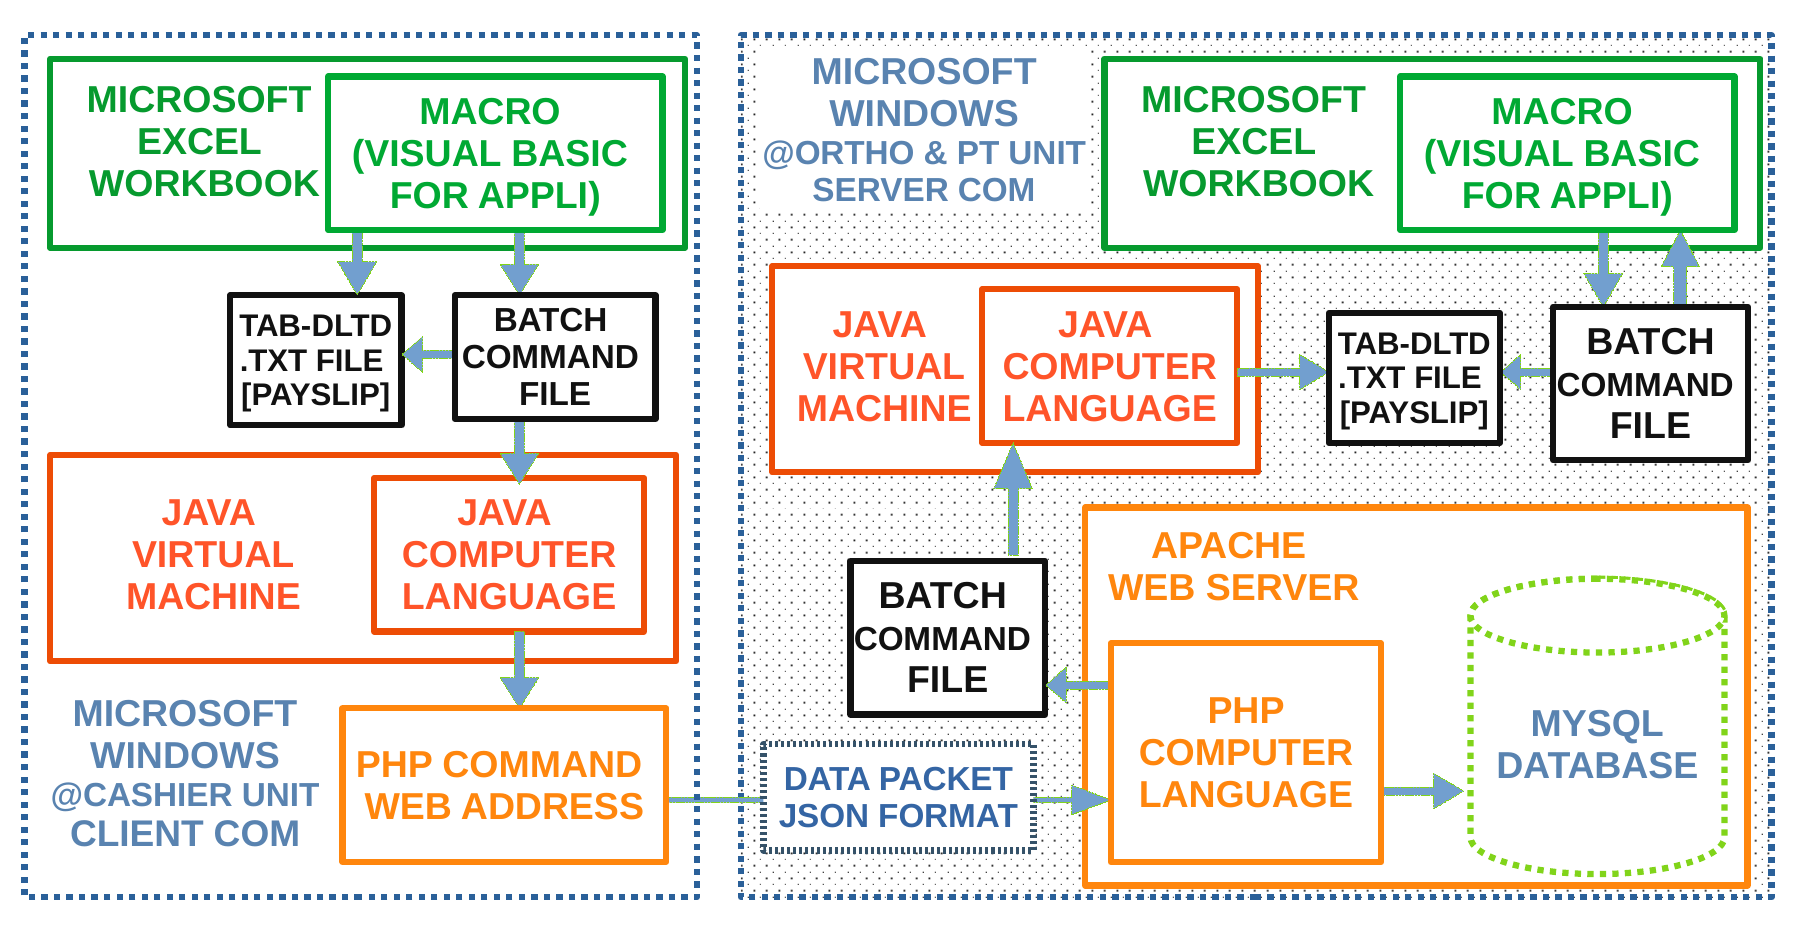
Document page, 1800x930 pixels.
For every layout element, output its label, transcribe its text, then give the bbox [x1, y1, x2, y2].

text_box BATCH COMMAND FILE [1553, 306, 1749, 461]
text_box PHP COMMAND WEB ADDRESS [342, 708, 667, 862]
text_box MICROSOFT WINDOWS @ORTHO & PT UNIT SERVER COM [761, 52, 1087, 207]
text_box BATCH COMMAND FILE [454, 295, 656, 419]
text_box MICROSOFT WINDOWS @CASHIER UNIT CLIENT COM [63, 696, 308, 851]
text_box DATA PACKET JSON FORMAT [763, 744, 1034, 851]
text_box PHP COMPUTER LANGUAGE [1110, 643, 1381, 863]
text_box MYSQL DATABASE [1470, 619, 1725, 875]
text_box [50, 58, 685, 295]
text_box TAB-DLTD .TXT FILE [PAYSLIP] [230, 295, 402, 426]
text_box [50, 419, 677, 708]
text_box BATCH COMMAND FILE [850, 561, 1046, 715]
text_box TAB-DLTD .TXT FILE [PAYSLIP] [1328, 312, 1501, 443]
text_box JAVA COMPUTER LANGUAGE [982, 289, 1238, 443]
text_box [667, 35, 1772, 898]
text_box [401, 336, 454, 373]
text_box MACRO (VISUAL BASIC FOR APPLI) [1400, 76, 1735, 231]
text_box JAVA COMPUTER LANGUAGE [374, 478, 645, 632]
text_box MICROSOFT EXCEL WORKBOOK [1123, 64, 1394, 219]
text_box APACHE WEB SERVER [1098, 489, 1369, 644]
text_box JAVA VIRTUAL MACHINE [78, 478, 349, 632]
text_box MICROSOFT EXCEL WORKBOOK [69, 64, 340, 219]
text_box JAVA VIRTUAL MACHINE [749, 289, 982, 443]
text_box MACRO (VISUAL BASIC FOR APPLI) [328, 76, 663, 231]
